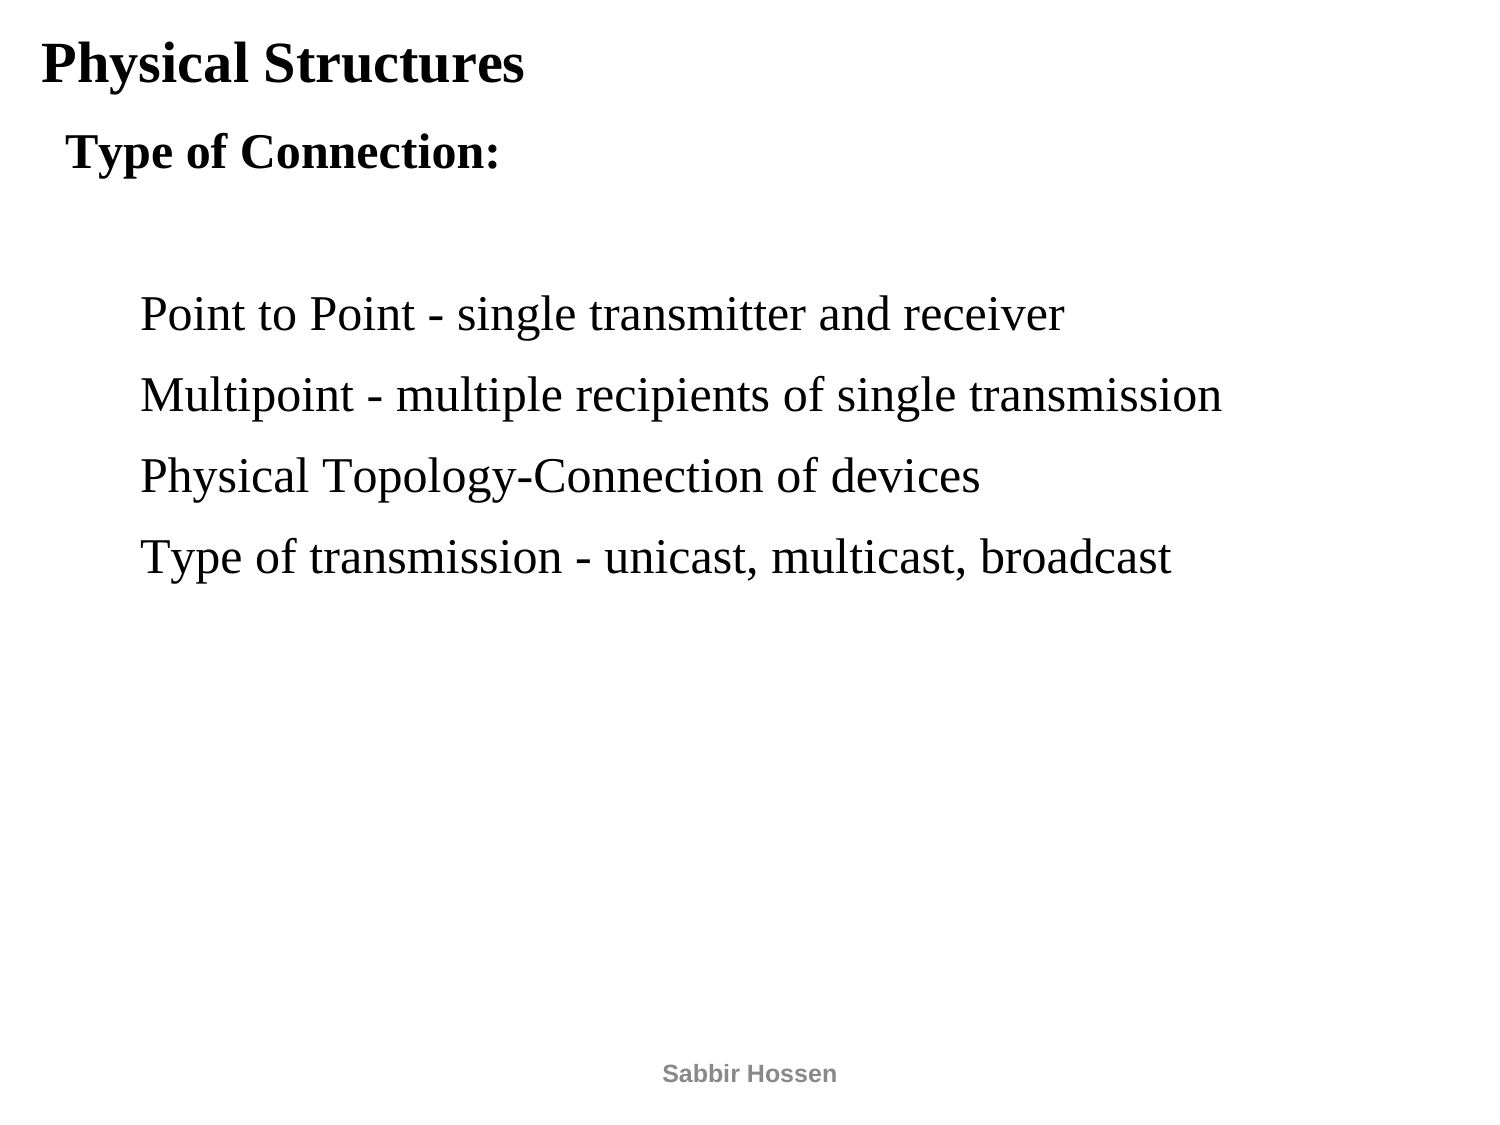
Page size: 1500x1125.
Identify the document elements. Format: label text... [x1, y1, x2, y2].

text_box Physical Structures [27, 16, 542, 102]
list Type of Connection: Point to Point - single transmitter and receiver Multipoint - multiple recipients of single transmission Physical Topology-Connection of devices Type of transmission - unicast, multicast, broadcast [50, 111, 1476, 1101]
text_box Sabbir Hossen [496, 1042, 1004, 1103]
